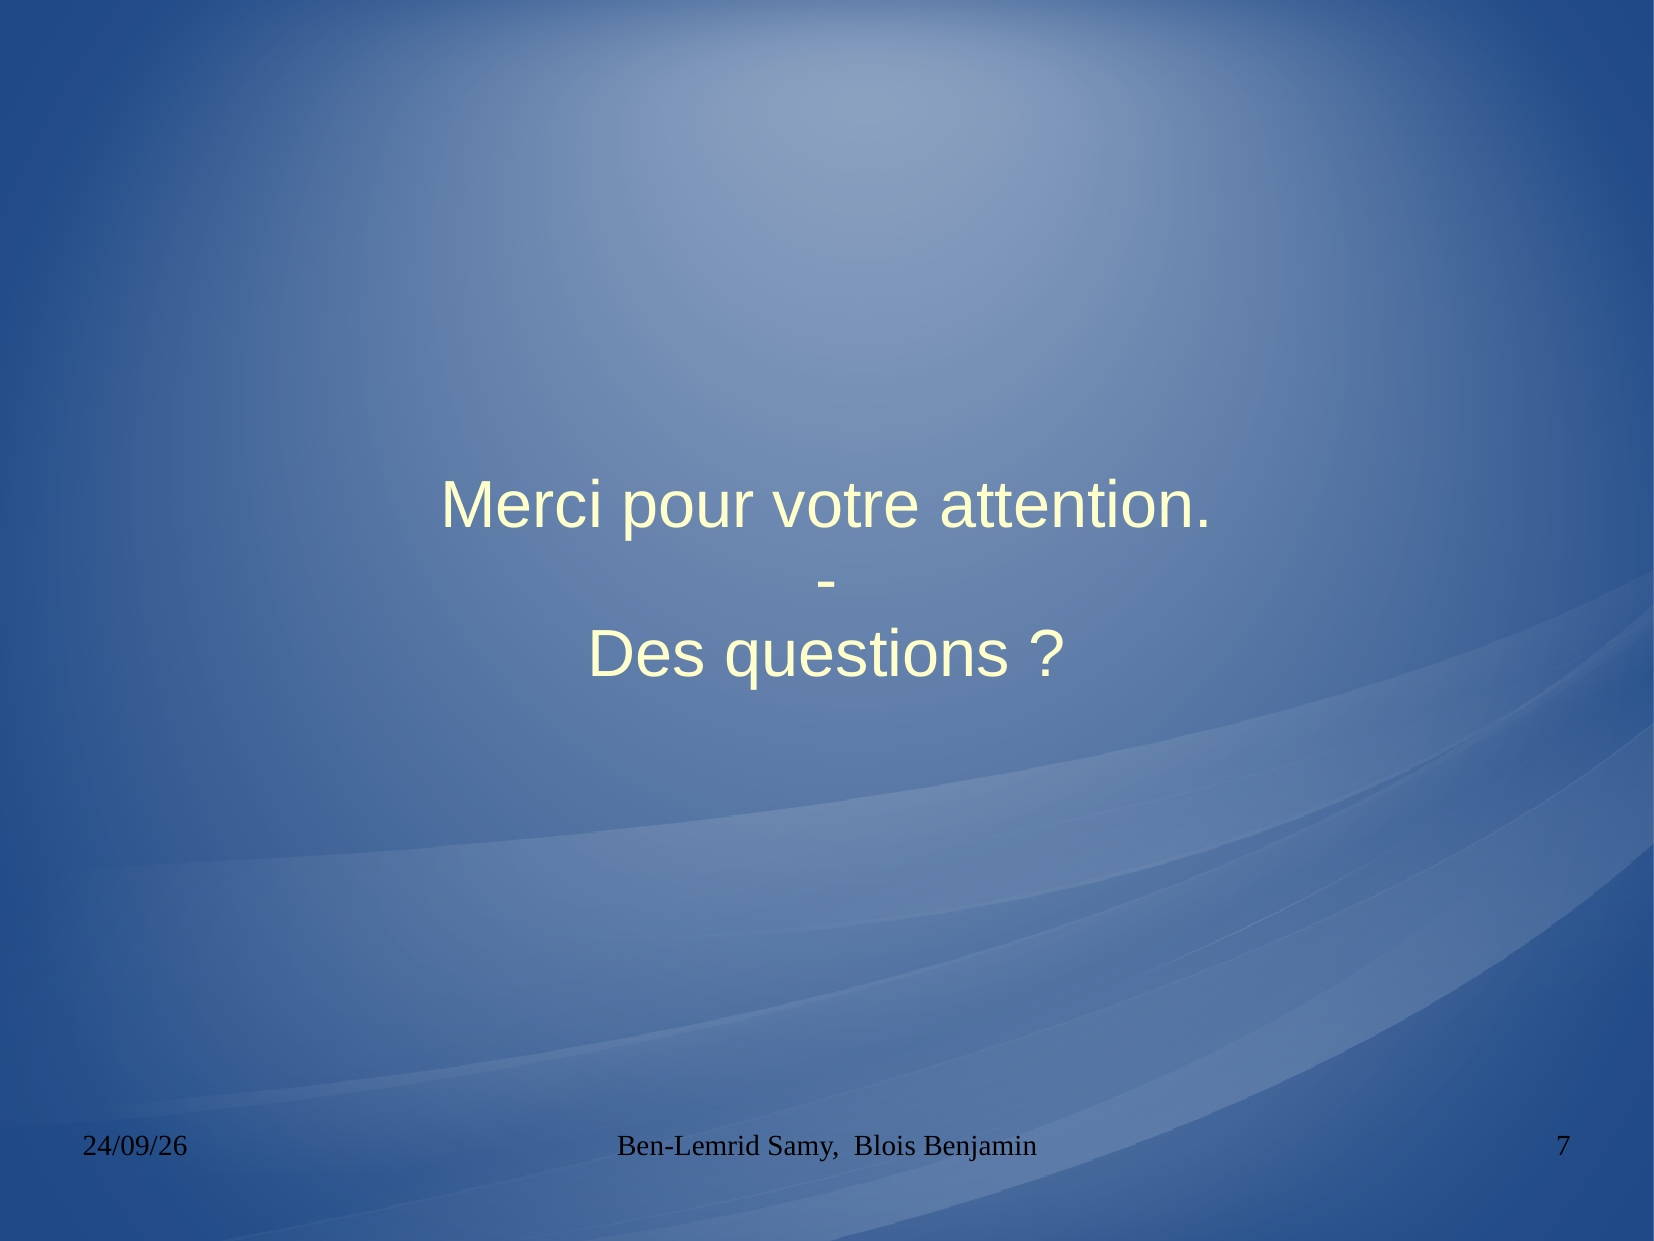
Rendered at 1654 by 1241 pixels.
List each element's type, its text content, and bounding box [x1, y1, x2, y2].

picture [0, 0, 1654, 1241]
subtitle Merci pour votre attention. - Des questions ? [82, 49, 1571, 1109]
